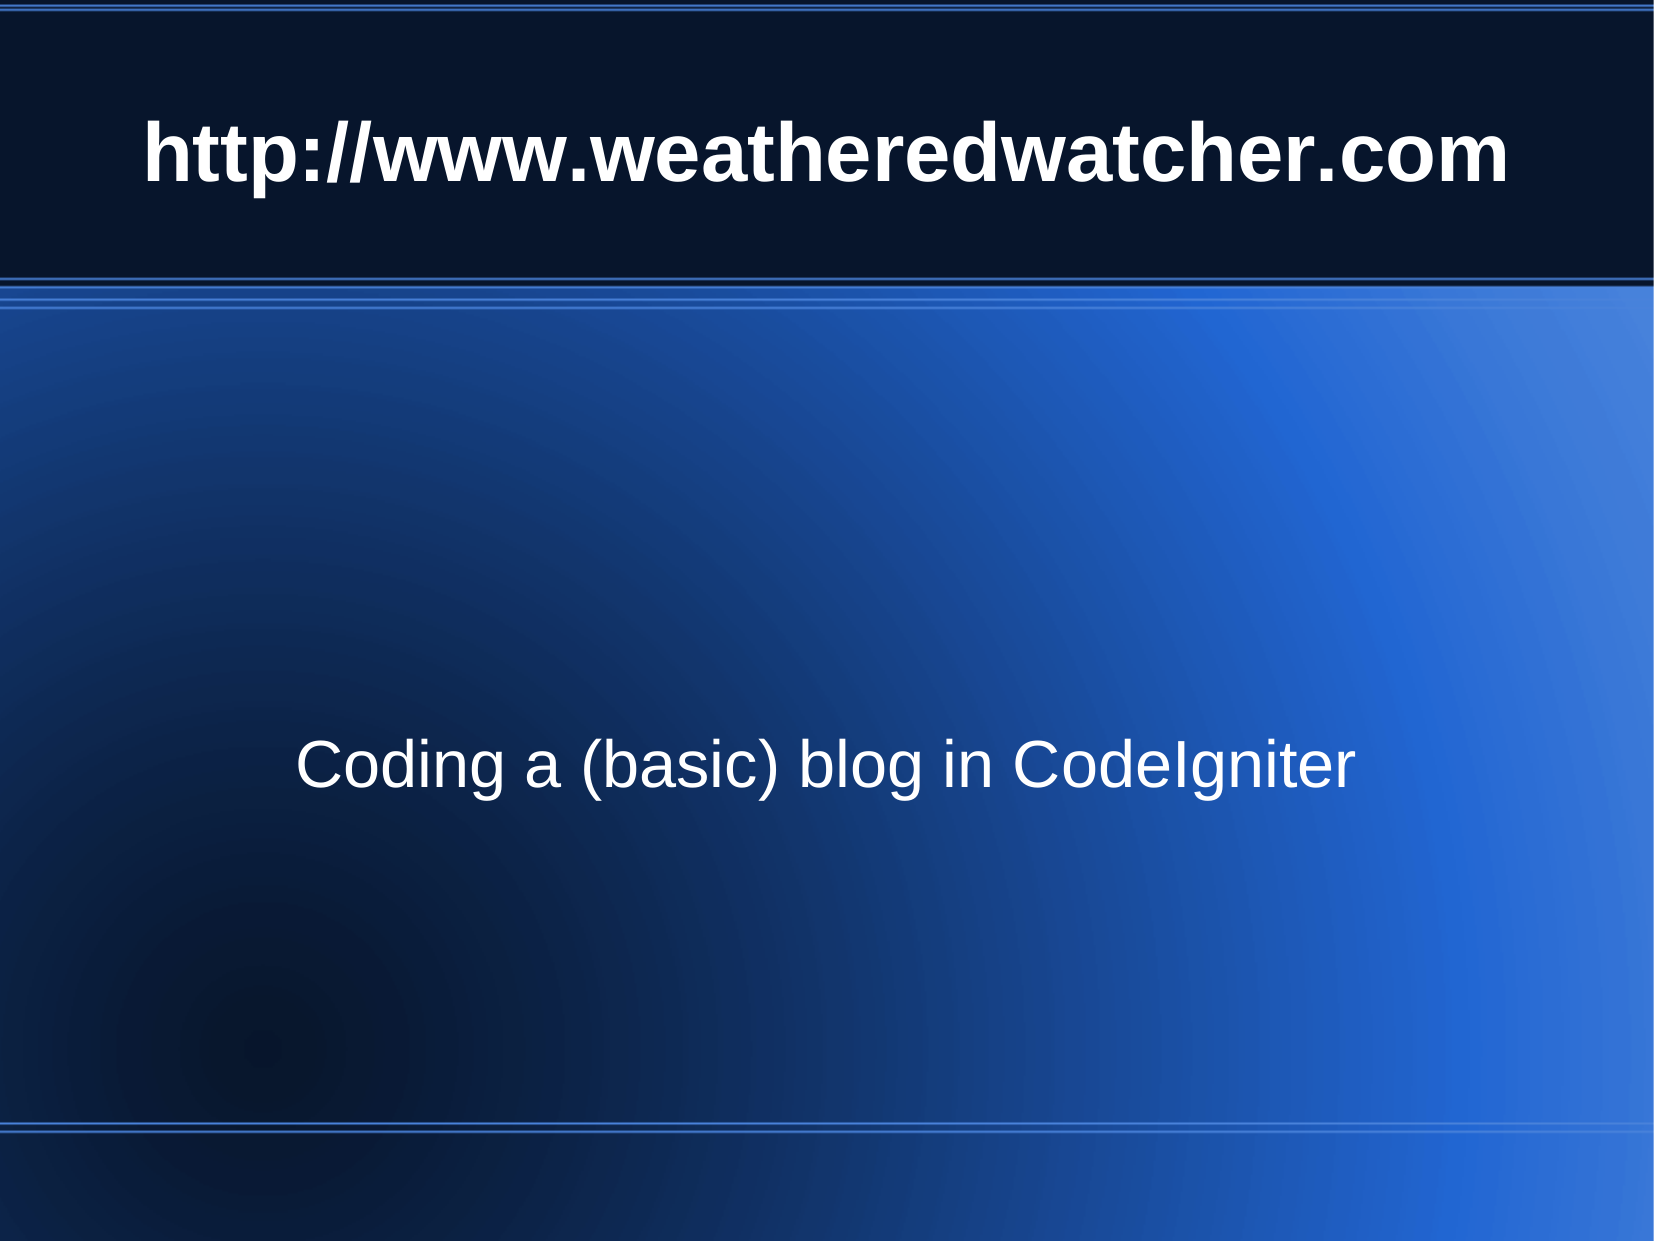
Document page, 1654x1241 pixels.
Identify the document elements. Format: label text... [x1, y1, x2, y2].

title http://www.weatheredwatcher.com [82, 49, 1571, 257]
subtitle Coding a (basic) blog in CodeIgniter [82, 355, 1571, 1174]
picture [0, 0, 1654, 1241]
